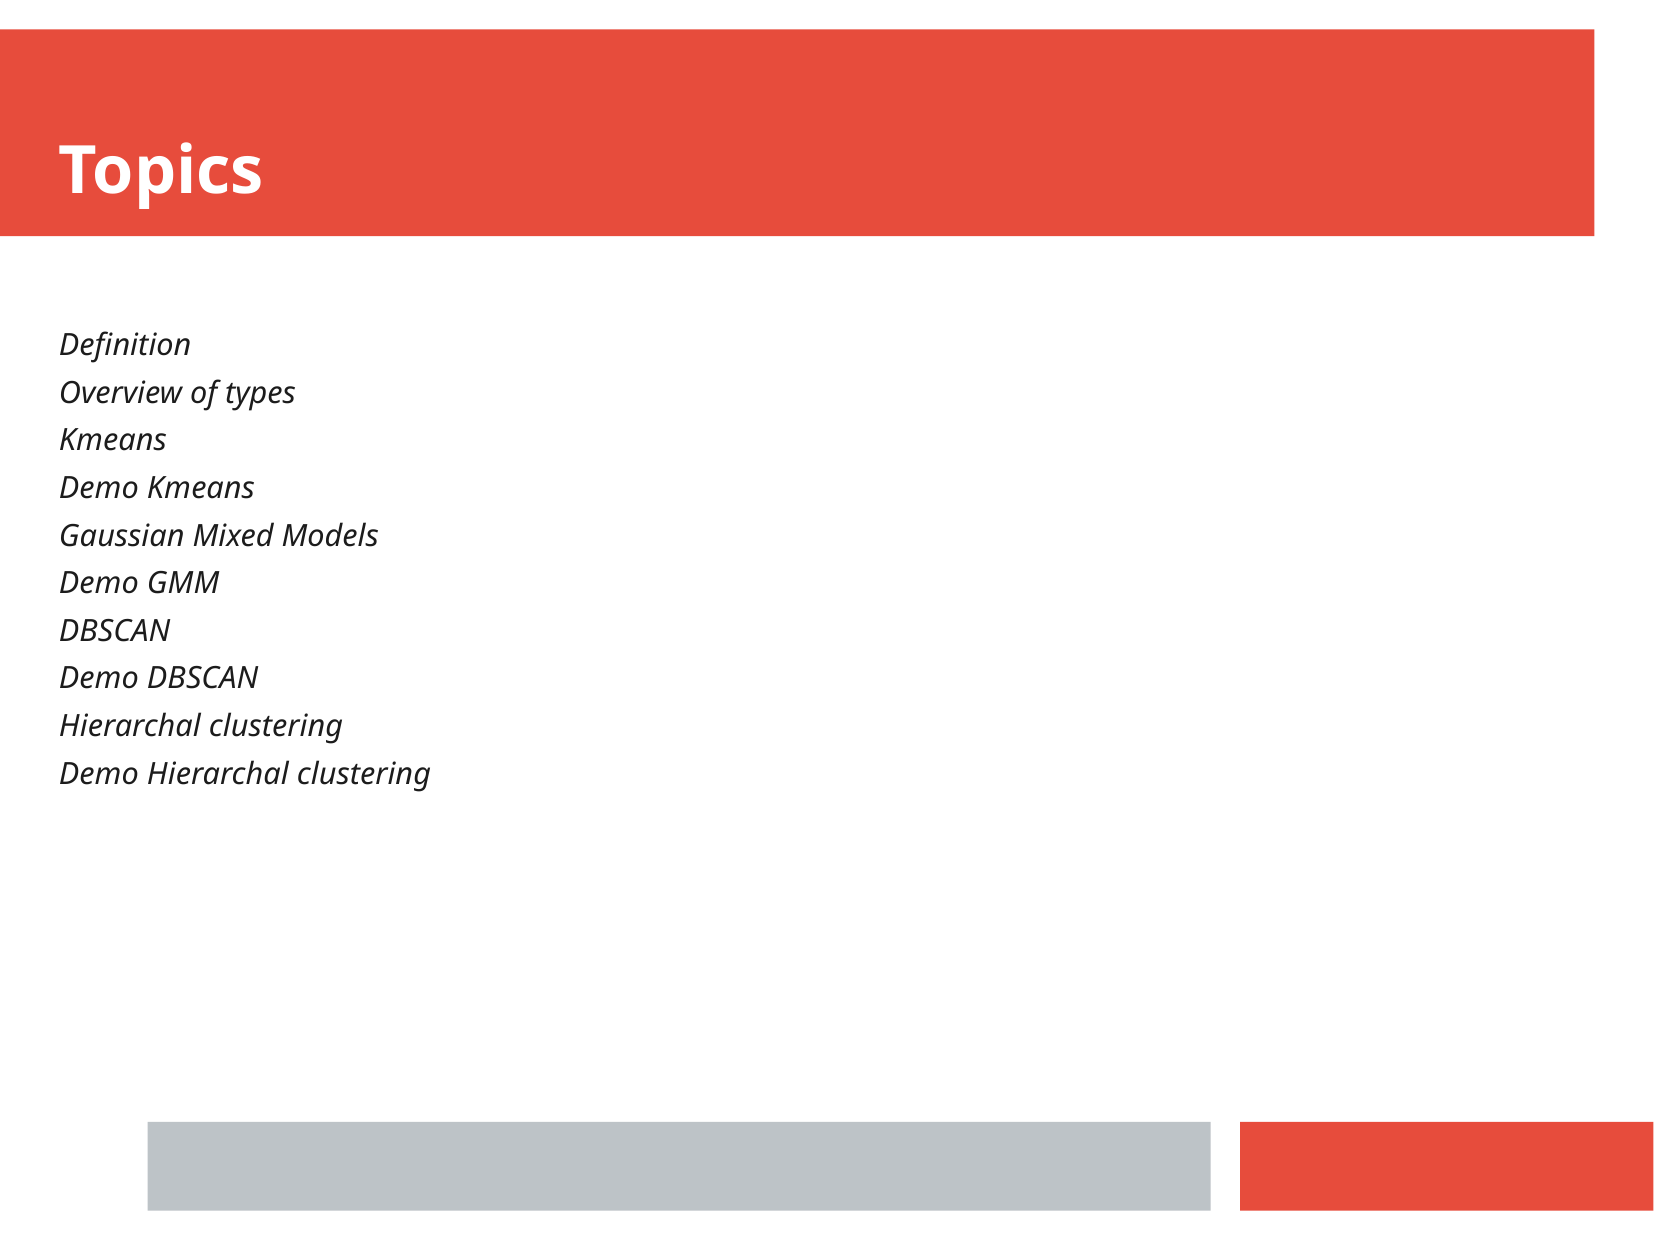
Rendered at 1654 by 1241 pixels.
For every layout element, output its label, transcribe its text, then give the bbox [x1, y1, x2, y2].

text_box Topics [149, 164, 163, 186]
text_box Definition Overview of types Kmeans Demo Kmeans Gaussian Mixed Models Demo GMM DBSCAN Demo DBSCAN Hierarchal clustering Demo Hierarchal clustering [58, 324, 1565, 1093]
text_box Topics [58, 58, 1595, 207]
